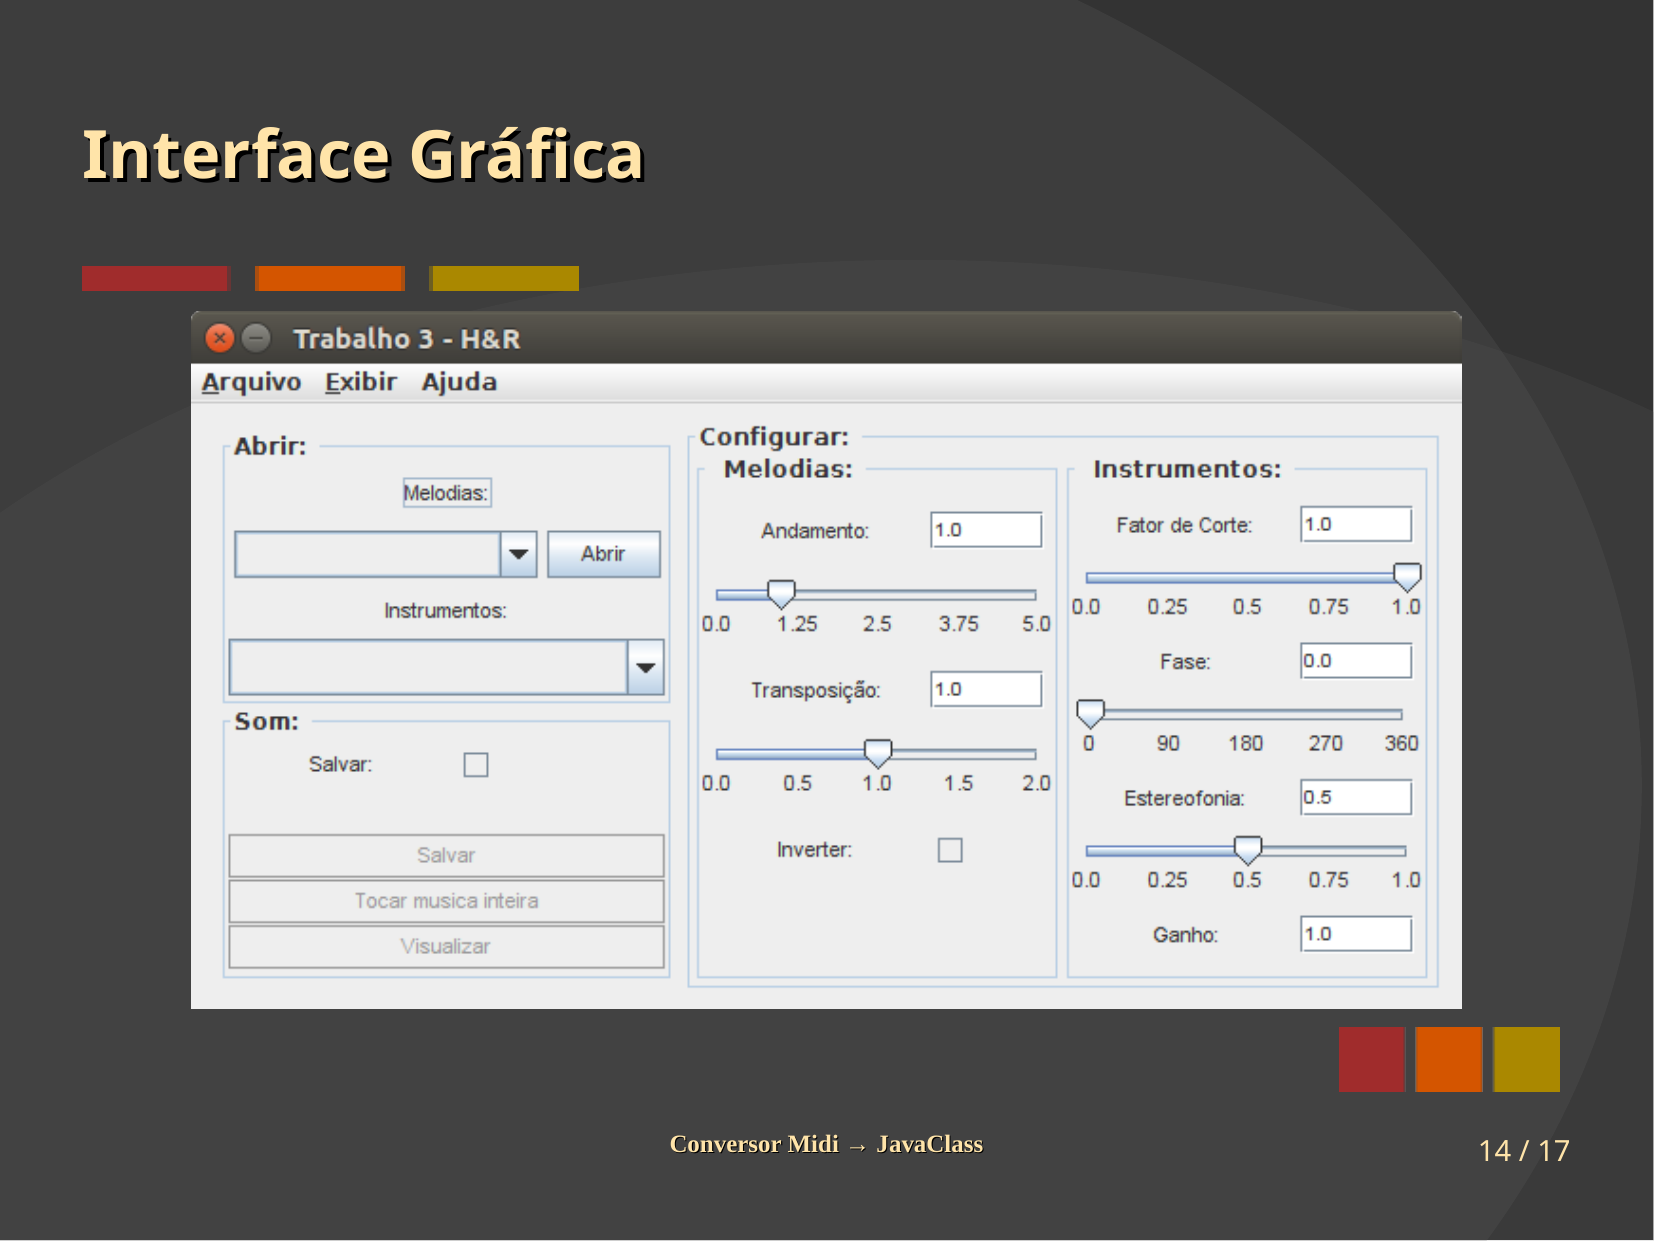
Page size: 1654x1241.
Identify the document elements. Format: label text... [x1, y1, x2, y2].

picture [1339, 1027, 1560, 1092]
picture [82, 266, 579, 291]
title Interface Gráfica [82, 49, 1571, 257]
picture [191, 311, 1462, 1009]
